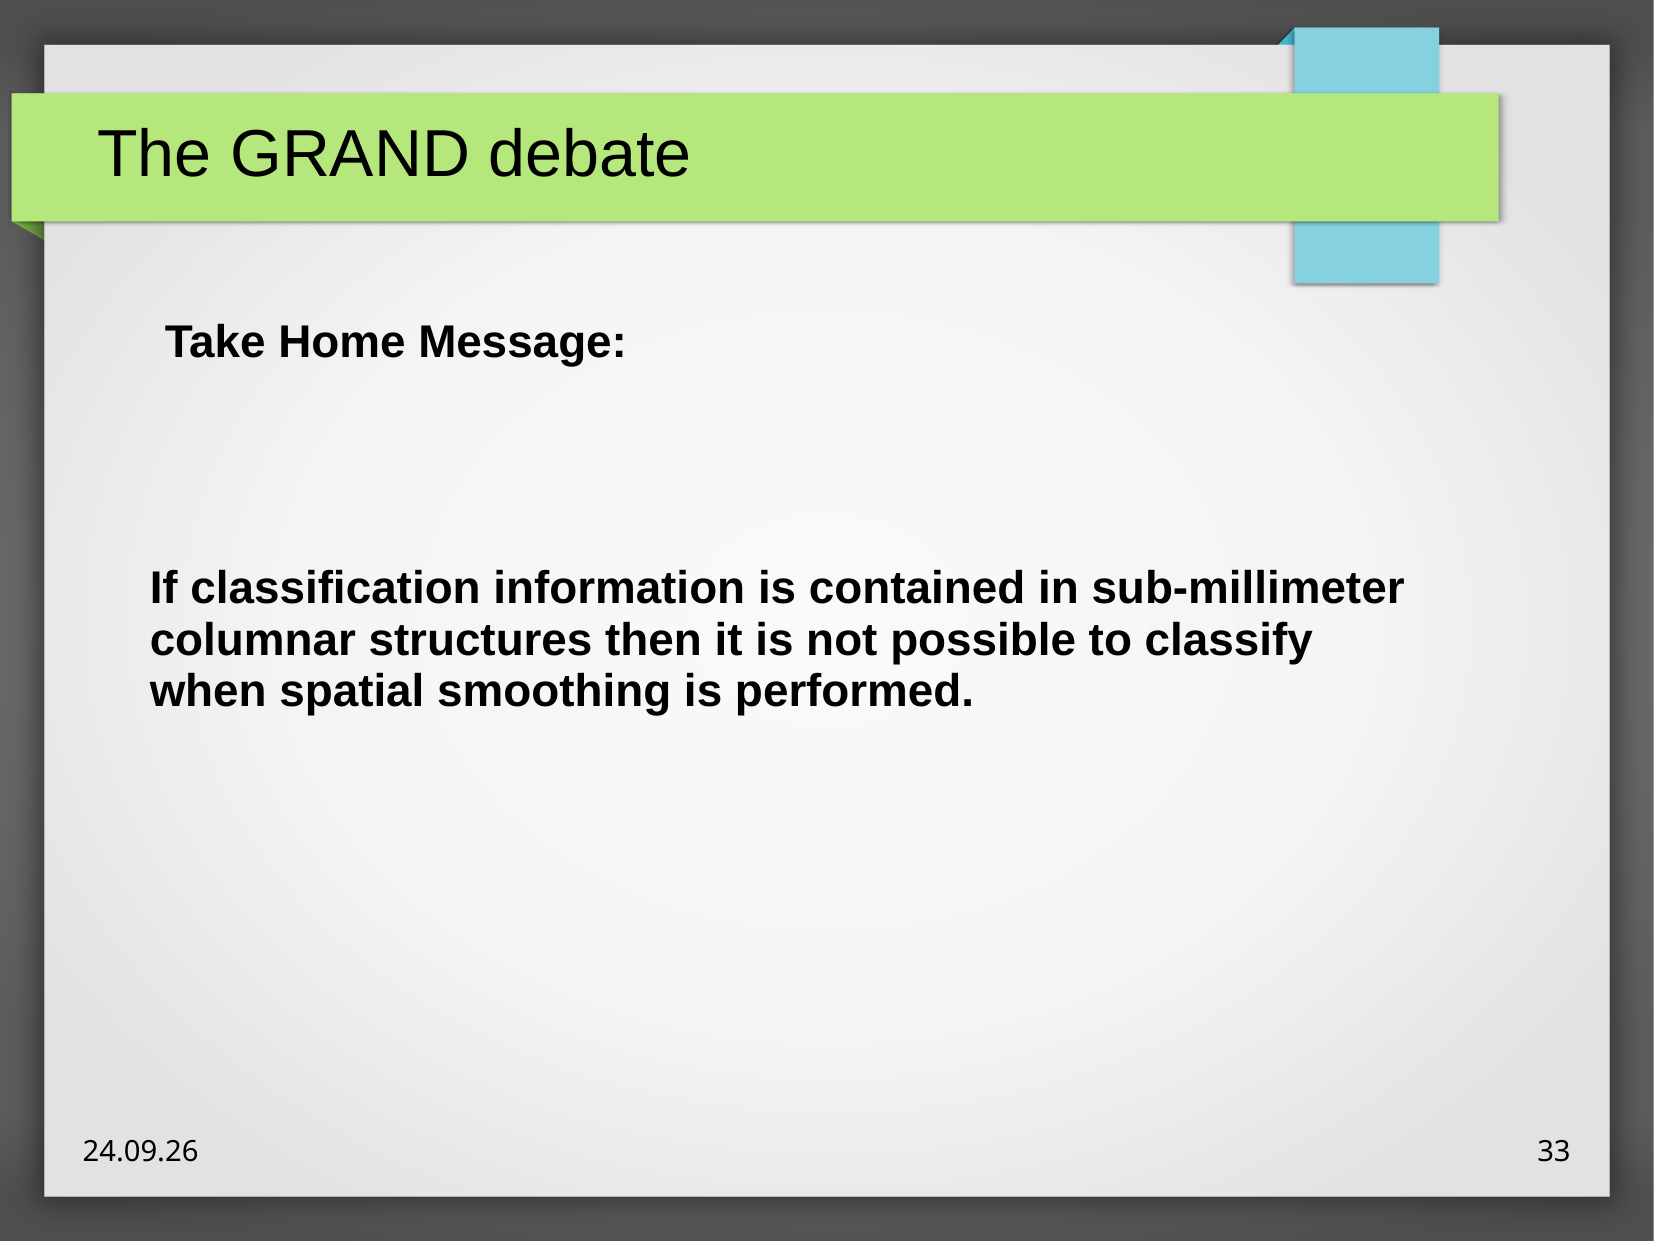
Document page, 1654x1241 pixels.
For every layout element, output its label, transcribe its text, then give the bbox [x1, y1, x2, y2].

picture [0, 0, 1654, 1241]
text_box If classification information is contained in sub-millimeter columnar structures then it is not possible to classify when spatial smoothing is performed. [135, 555, 1441, 826]
text_box The GRAND debate [82, 94, 1264, 213]
text_box Take Home Message: [150, 308, 1365, 376]
